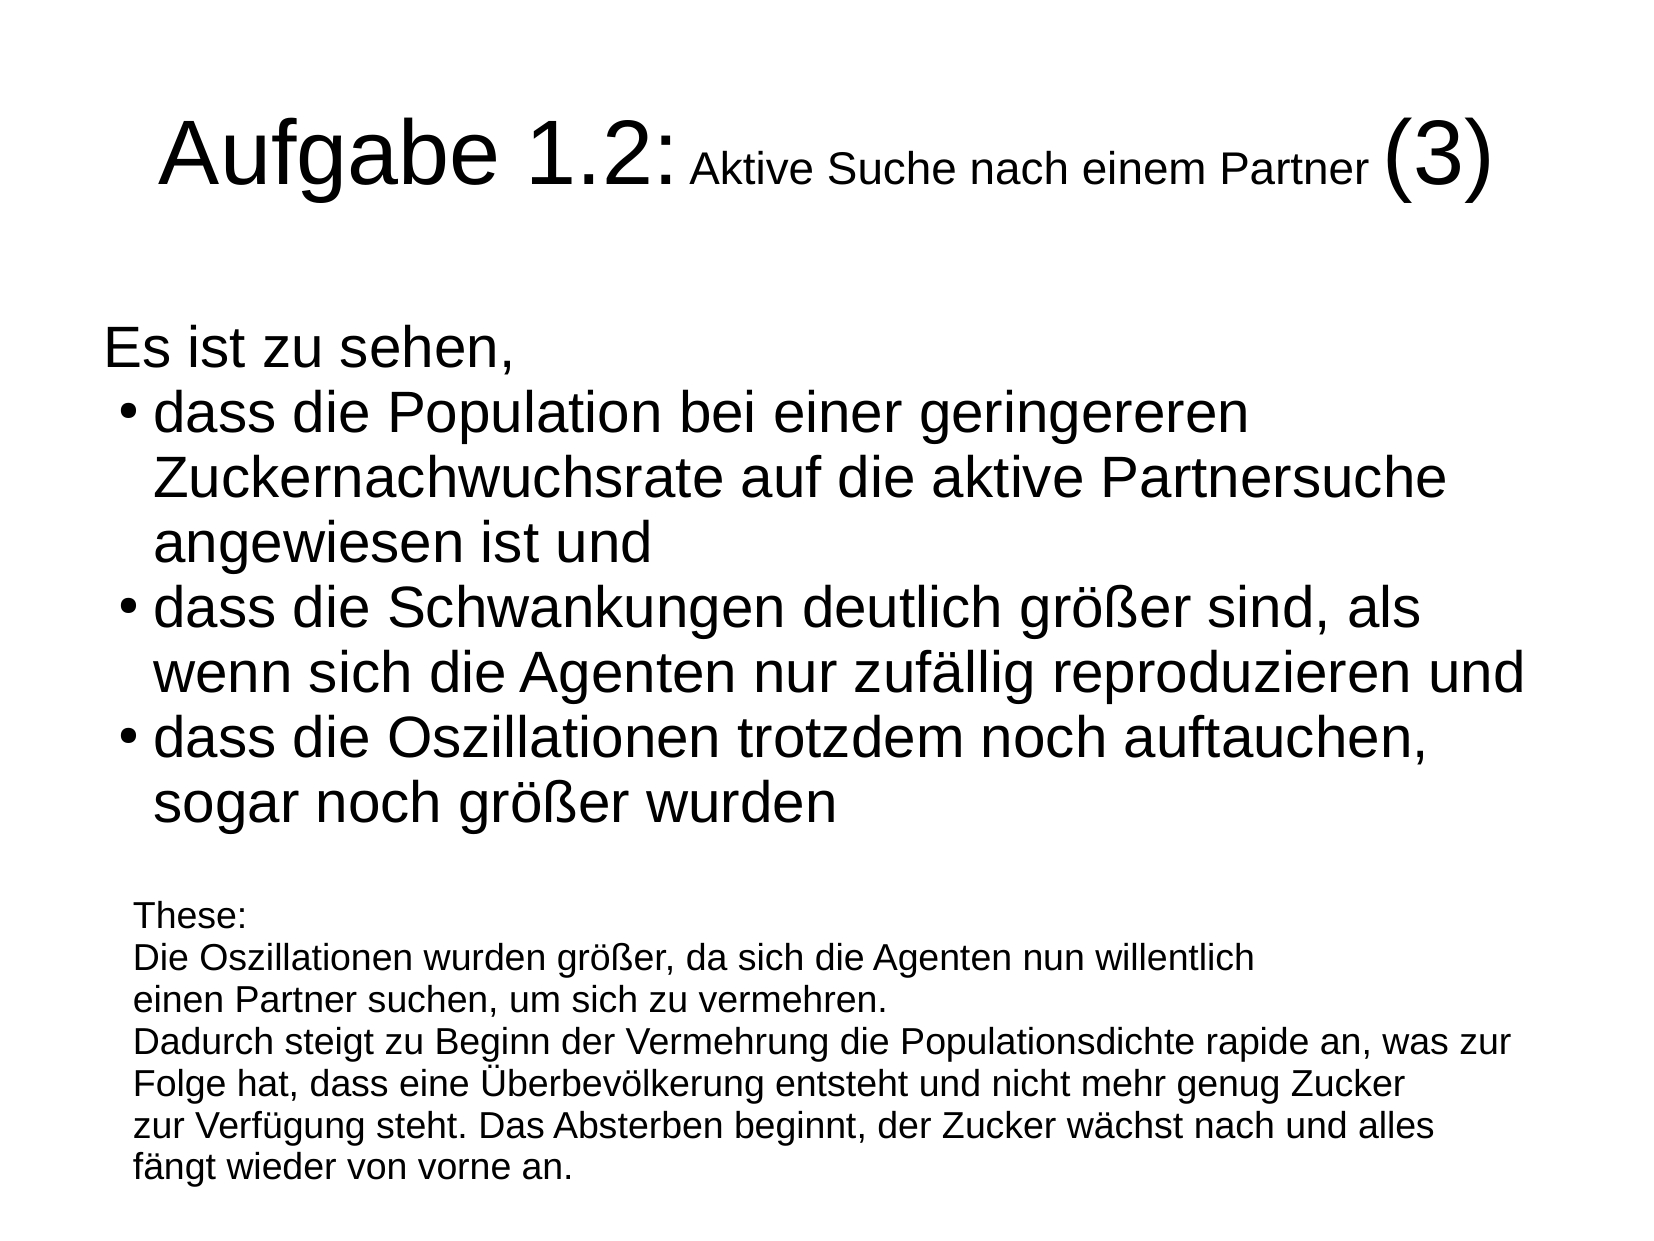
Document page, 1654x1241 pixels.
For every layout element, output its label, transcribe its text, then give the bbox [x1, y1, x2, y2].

subtitle Es ist zu sehen, dass die Population bei einer geringereren Zuckernachwuchsrate auf die aktive Partnersuche angewiesen ist und dass die Schwankungen deutlich größer sind, als wenn sich die Agenten nur zufällig reproduzieren und dass die Oszillationen trotzdem noch auftauchen, sogar noch größer wurden [82, 264, 1571, 886]
title Aufgabe 1.2: Aktive Suche nach einem Partner (3) [82, 56, 1571, 250]
text_box These: Die Oszillationen wurden größer, da sich die Agenten nun willentlich einen Partner suchen, um sich zu vermehren. Dadurch steigt zu Beginn der Vermehrung die Populationsdichte rapide an, was zur Folge hat, dass eine Überbevölkerung entsteht und nicht mehr genug Zucker zur Verfügung steht. Das Absterben beginnt, der Zucker wächst nach und alles fängt wieder von vorne an. [118, 886, 1536, 1196]
